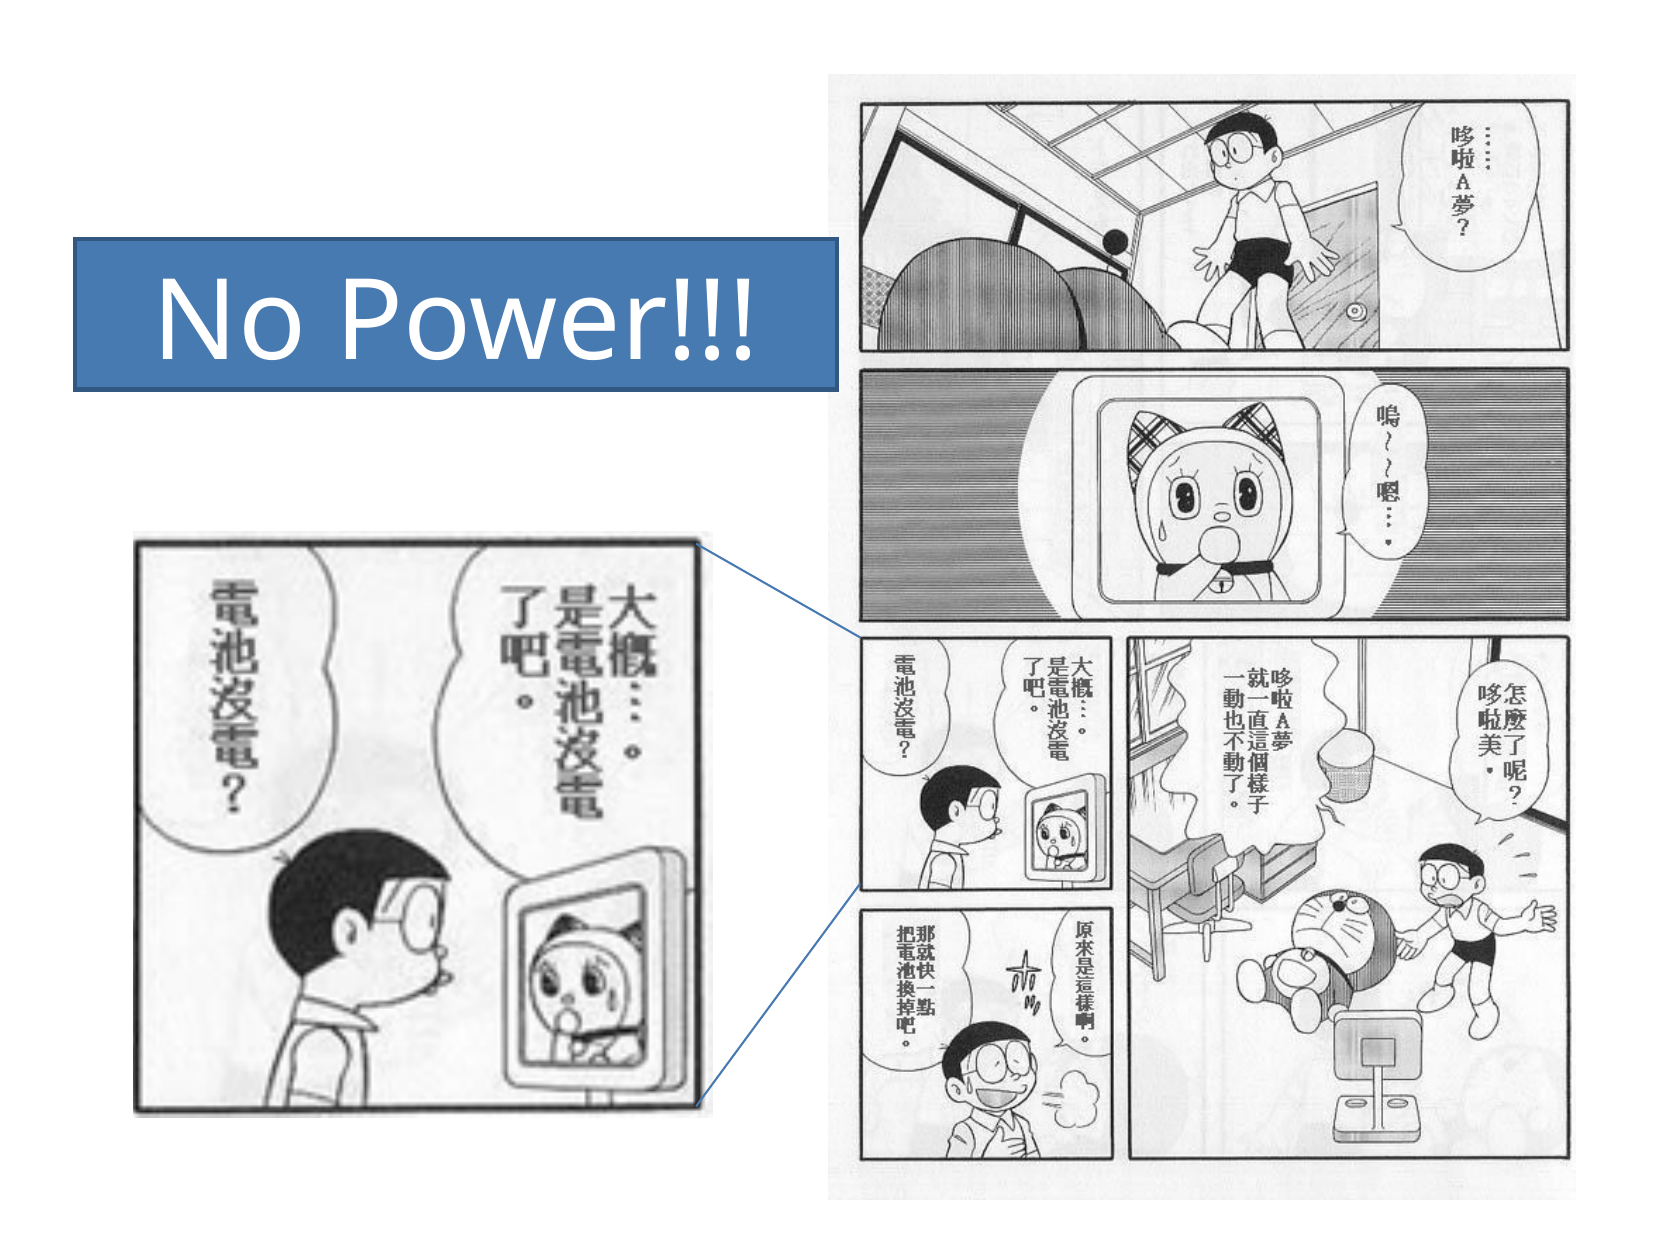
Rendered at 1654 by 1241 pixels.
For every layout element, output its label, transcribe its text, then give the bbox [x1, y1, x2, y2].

picture [828, 74, 1576, 1201]
text_box No Power!!! [75, 238, 837, 390]
picture [133, 531, 713, 1118]
